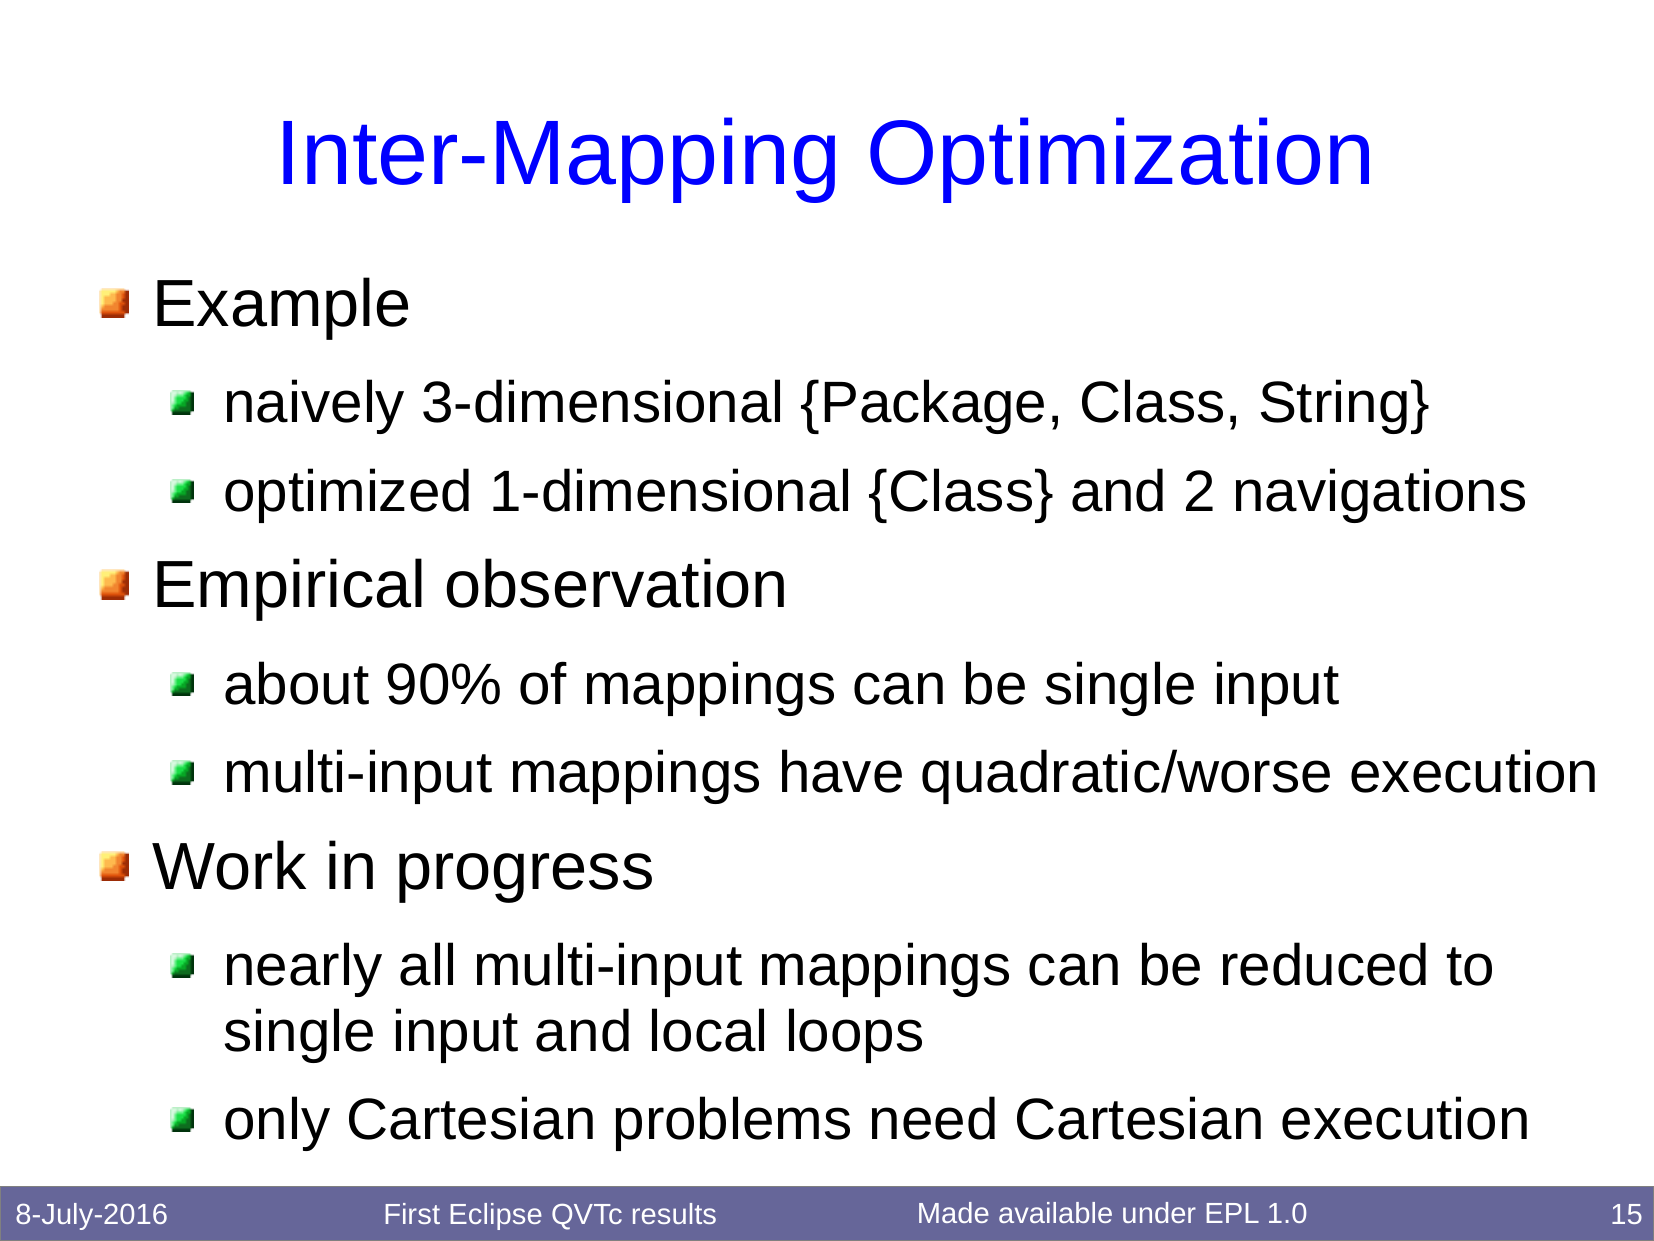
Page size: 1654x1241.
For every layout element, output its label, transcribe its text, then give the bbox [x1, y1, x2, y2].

list Example naively 3-dimensional {Package, Class, String} optimized 1-dimensional {Class} and 2 navigations Empirical observation about 90% of mappings can be single input multi-input mappings have quadratic/worse execution Work in progress nearly all multi-input mappings can be reduced to single input and local loops only Cartesian problems need Cartesian execution [81, 265, 1607, 1241]
title Inter-Mapping Optimization [82, 49, 1571, 257]
